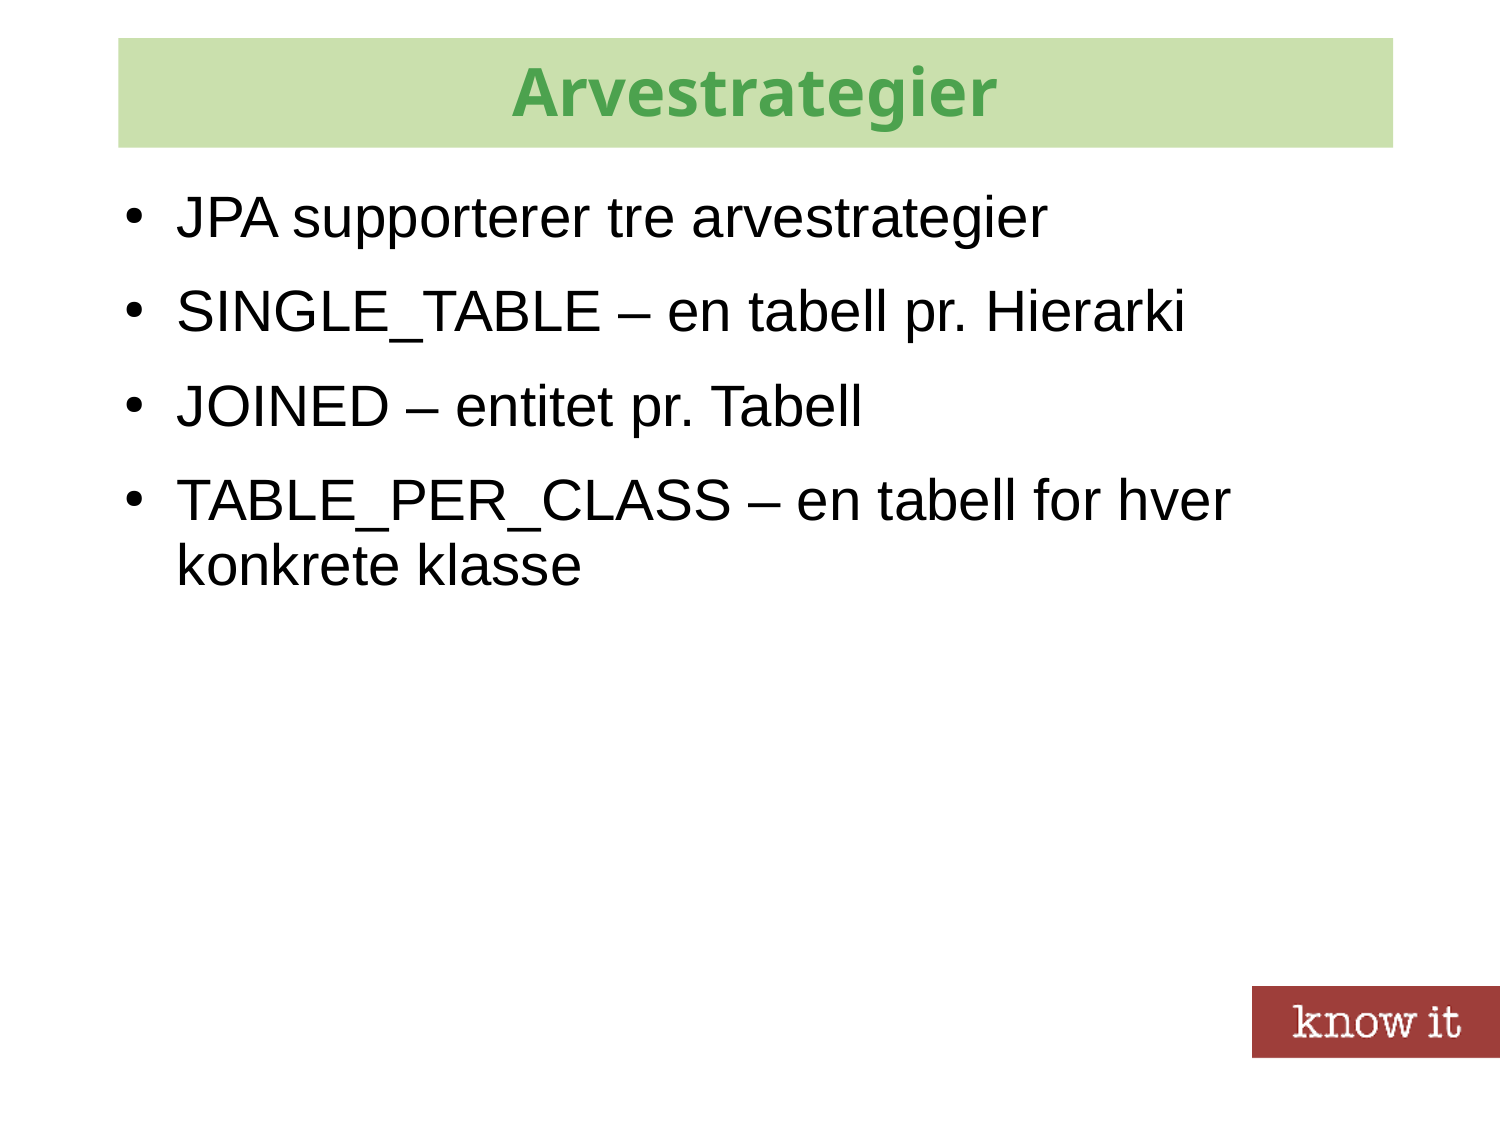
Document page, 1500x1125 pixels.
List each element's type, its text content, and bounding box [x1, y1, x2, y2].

picture [1252, 986, 1500, 1058]
list JPA supporterer tre arvestrategier SINGLE_TABLE – en tabell pr. Hierarki JOINED – entitet pr. Tabell TABLE_PER_CLASS – en tabell for hver konkrete klasse [105, 184, 1365, 599]
text_box Arvestrategier [118, 38, 1394, 148]
